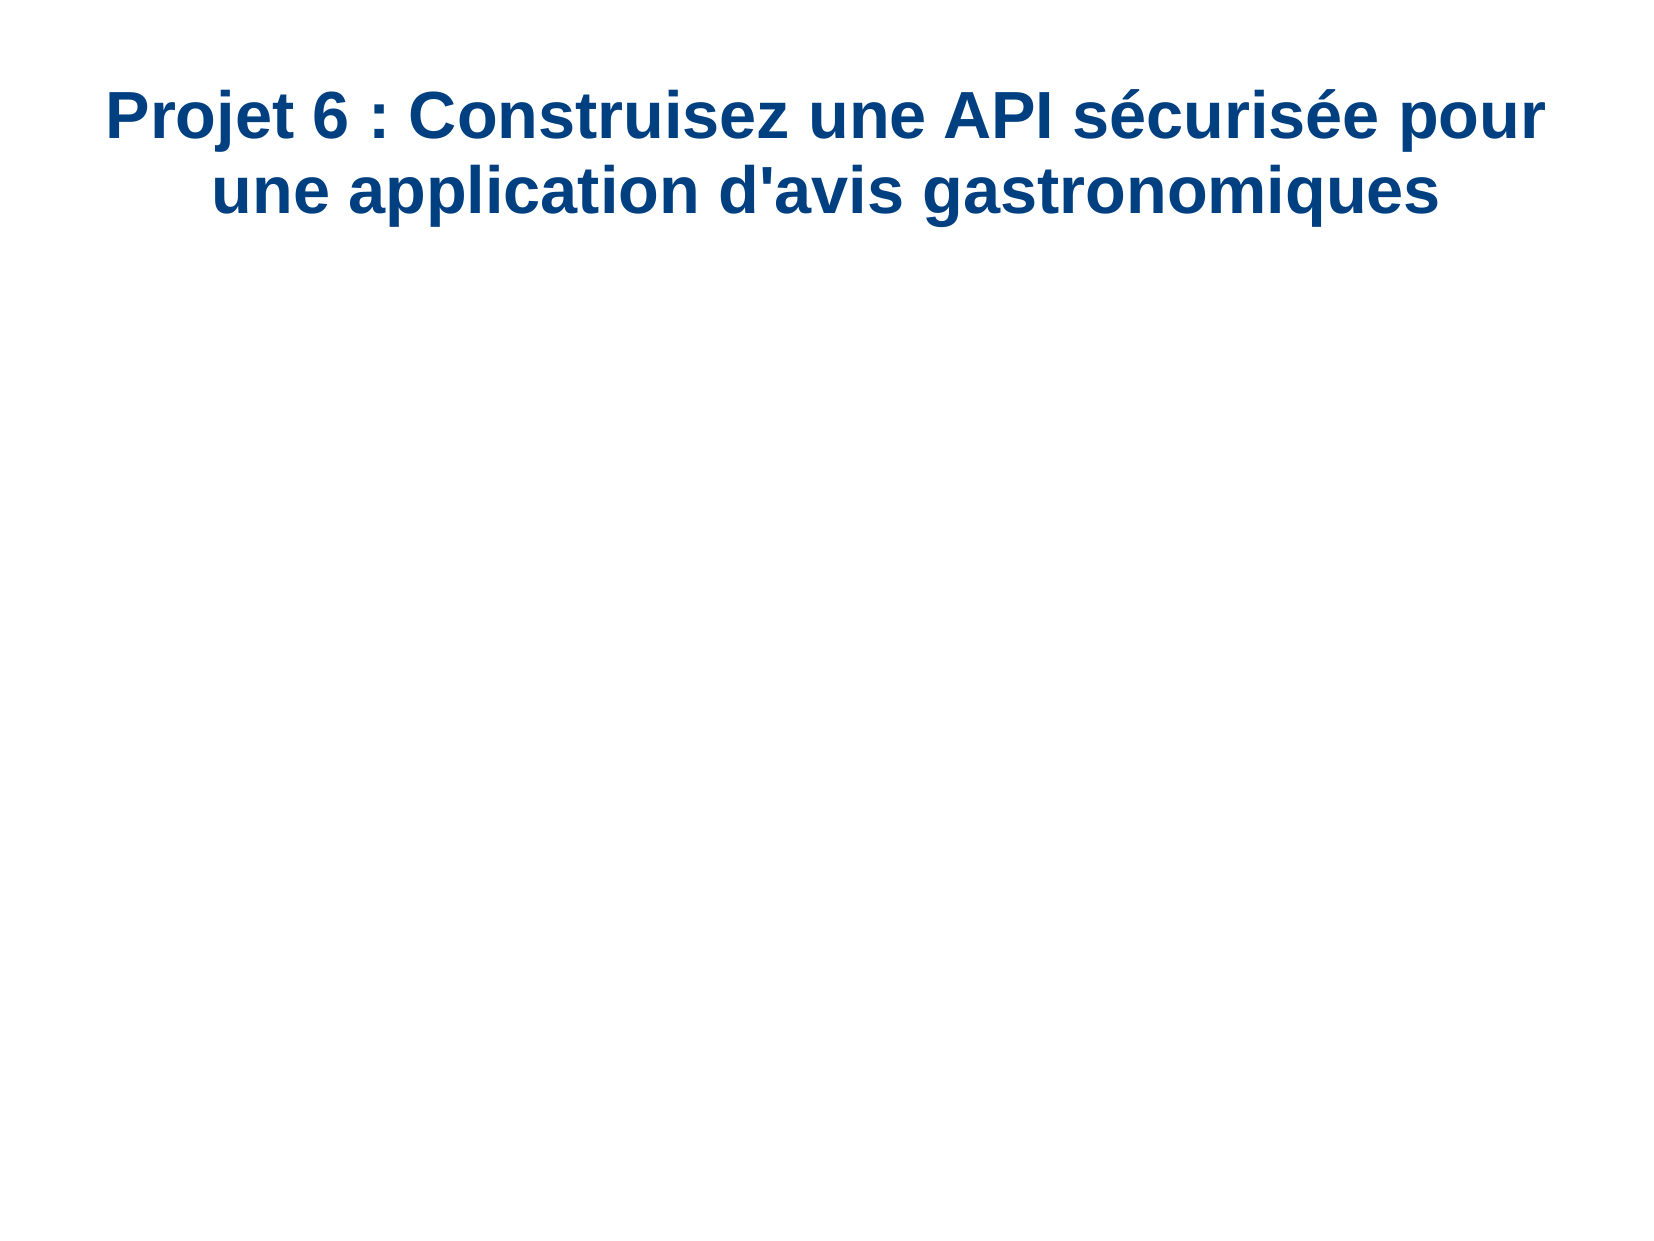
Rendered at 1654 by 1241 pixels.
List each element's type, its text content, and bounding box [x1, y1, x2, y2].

title Projet 6 : Construisez une API sécurisée pour une application d'avis gastronomiques [82, 49, 1571, 257]
